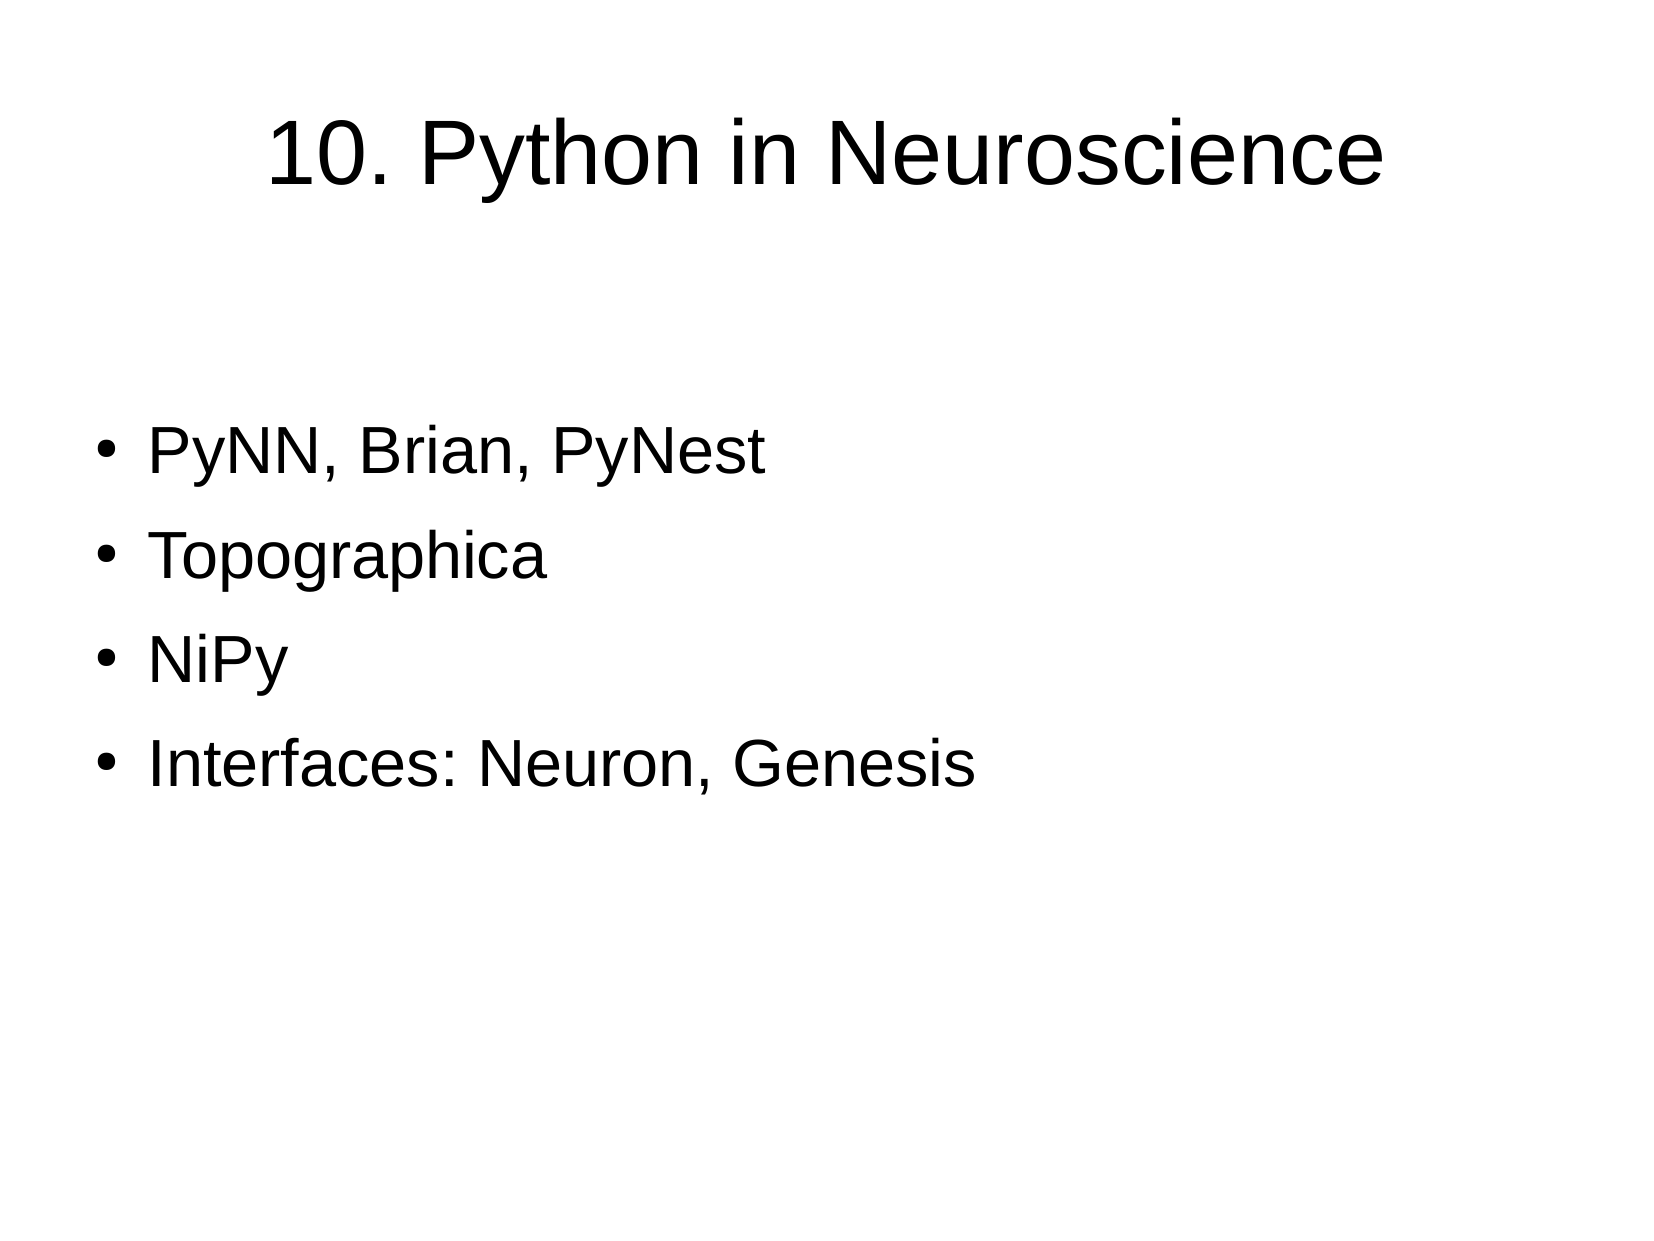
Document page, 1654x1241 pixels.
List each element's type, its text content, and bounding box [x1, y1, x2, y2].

title 10. Python in Neuroscience [82, 56, 1571, 250]
list PyNN, Brian, PyNest Topographica NiPy Interfaces: Neuron, Genesis [76, 413, 1565, 1114]
